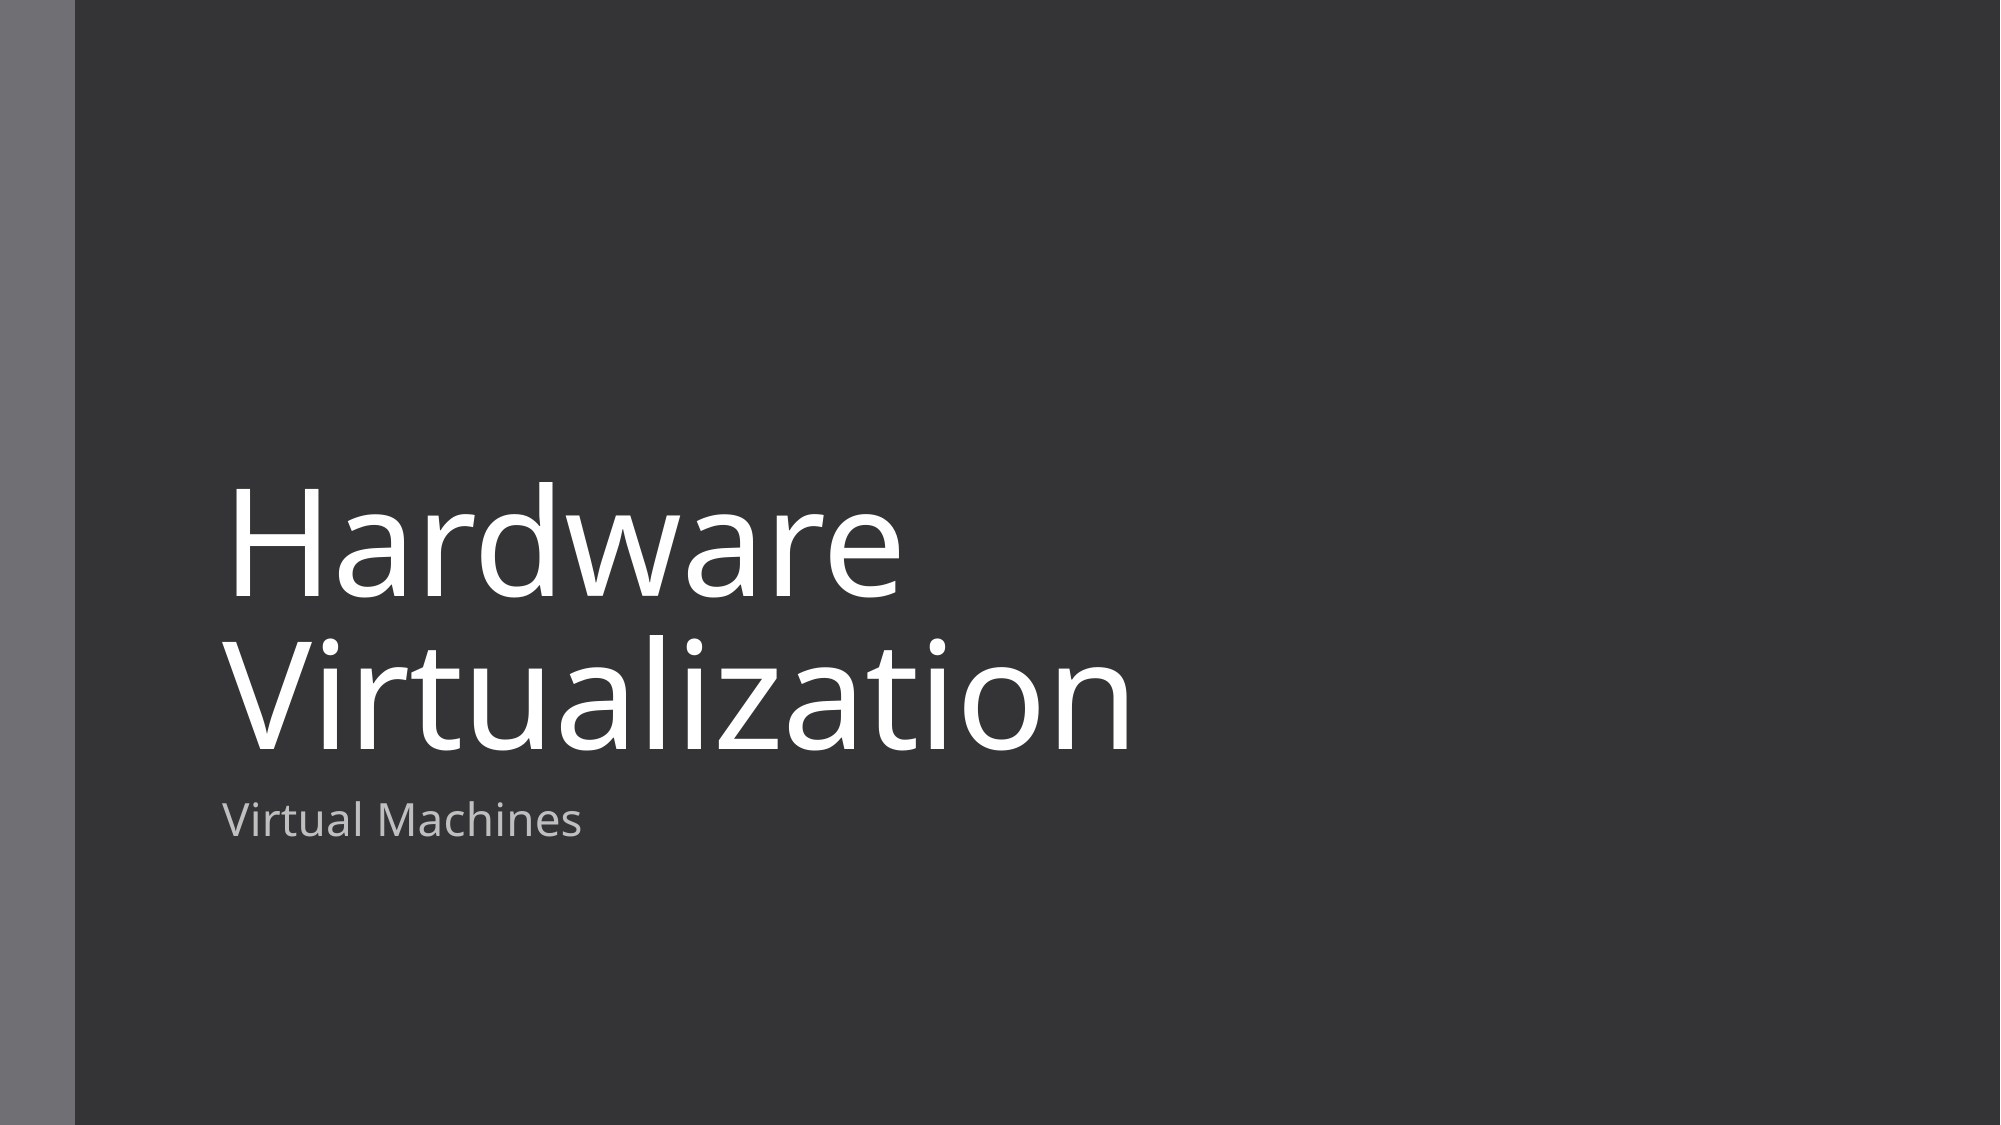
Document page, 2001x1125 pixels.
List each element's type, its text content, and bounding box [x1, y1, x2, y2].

title Hardware Virtualization [206, 124, 1752, 787]
subtitle Virtual Machines [206, 787, 1752, 1065]
